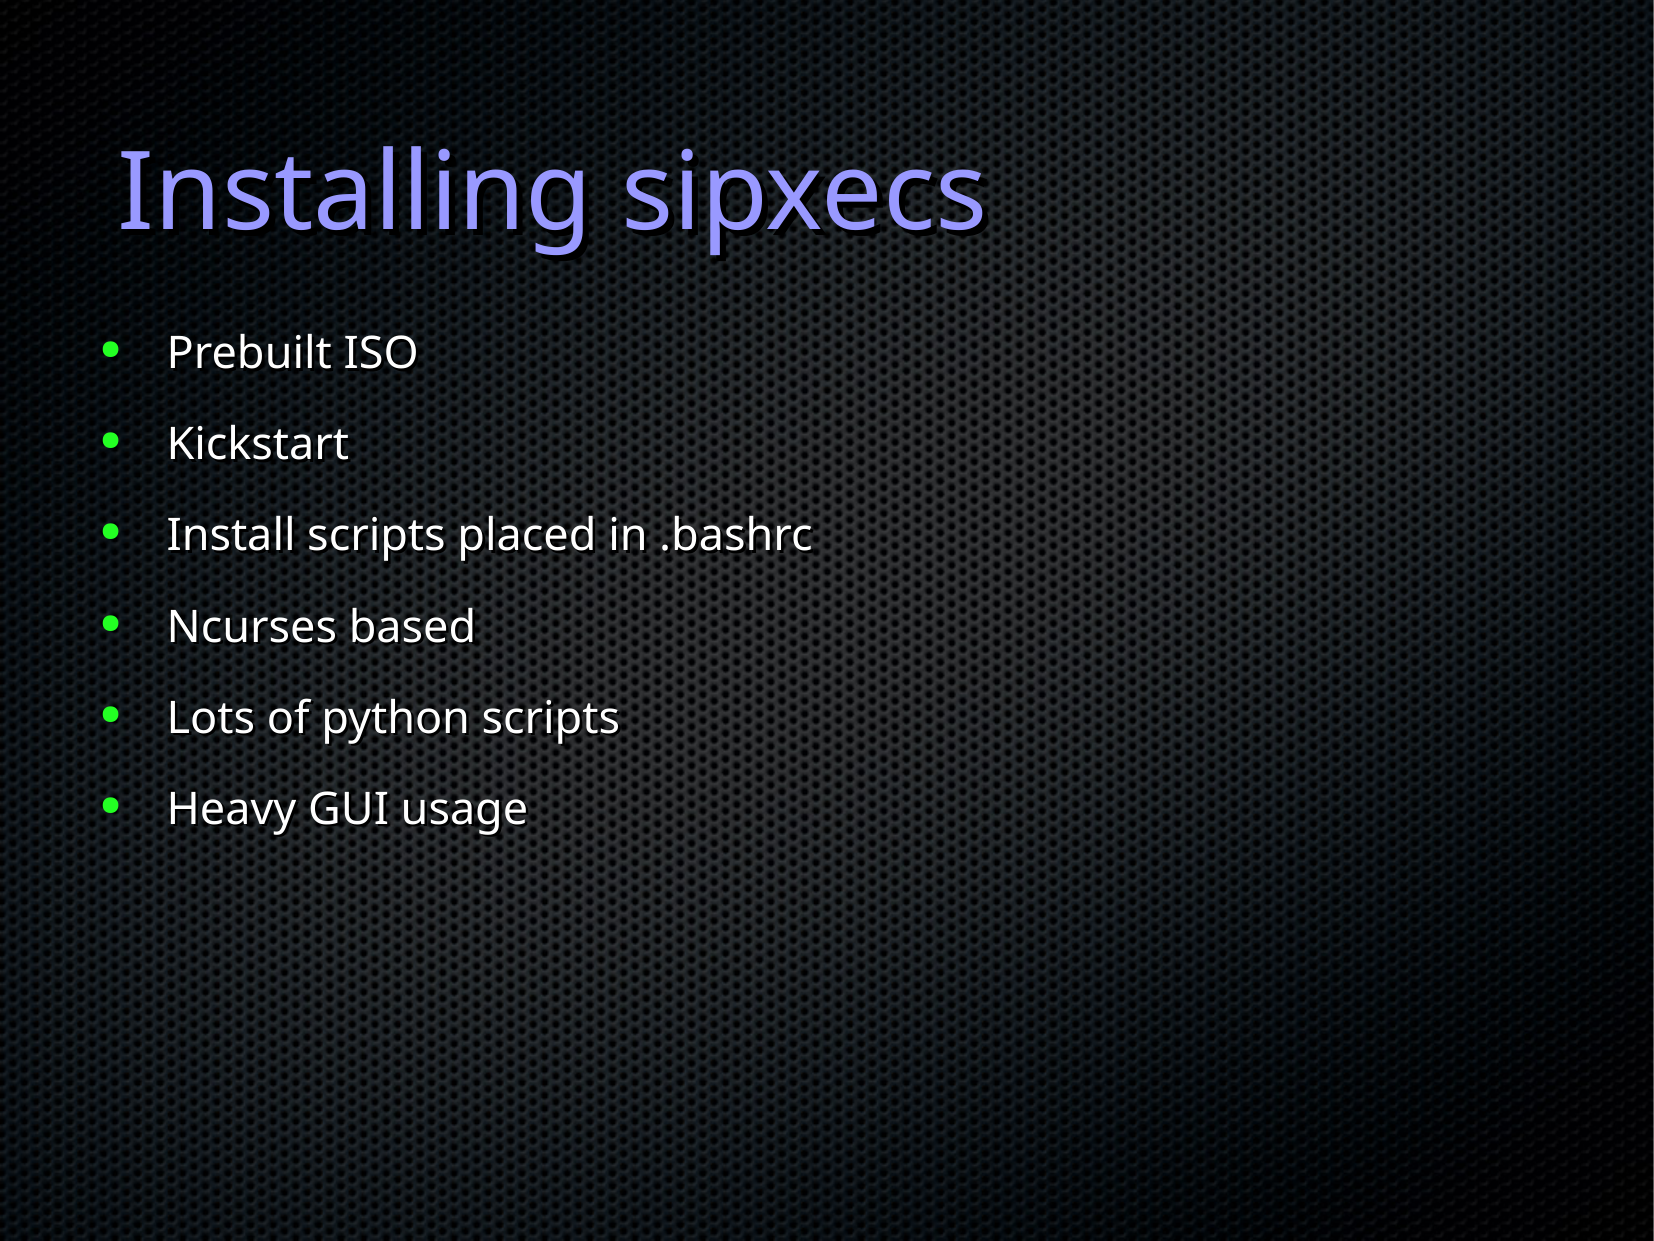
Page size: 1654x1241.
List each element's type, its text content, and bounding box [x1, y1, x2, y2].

title Installing sipxecs [100, 32, 1554, 320]
picture [0, 0, 1654, 1241]
list Prebuilt ISO Kickstart Install scripts placed in .bashrc Ncurses based Lots of python scripts Heavy GUI usage [100, 320, 1554, 1191]
